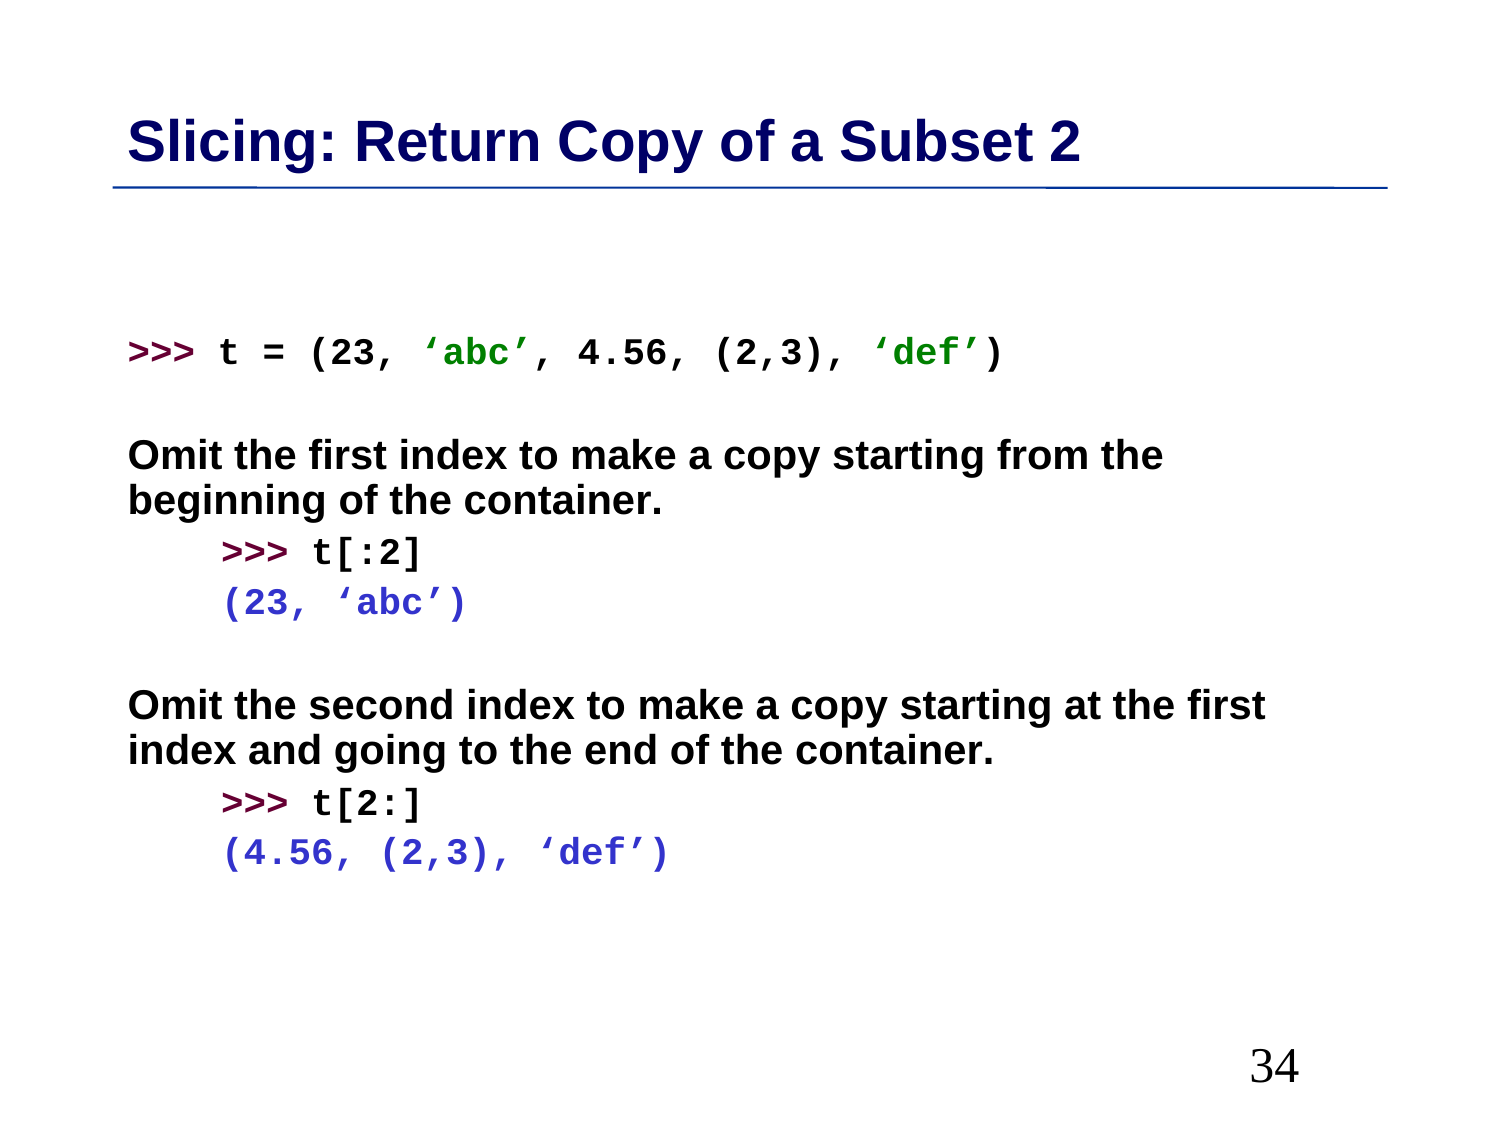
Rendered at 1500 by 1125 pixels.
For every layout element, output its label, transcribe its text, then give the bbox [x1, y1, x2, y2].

title Slicing: Return Copy of a Subset 2 [112, 95, 1388, 181]
text_box [1074, 1051, 1387, 1125]
list >>> t = (23, ‘abc’, 4.56, (2,3), ‘def’) Omit the first index to make a copy starting from the beginning of the container. >>> t[:2] (23, ‘abc’) Omit the second index to make a copy starting at the first index and going to the end of the container. >>> t[2:] (4.56, (2,3), ‘def’) [112, 324, 1388, 1051]
